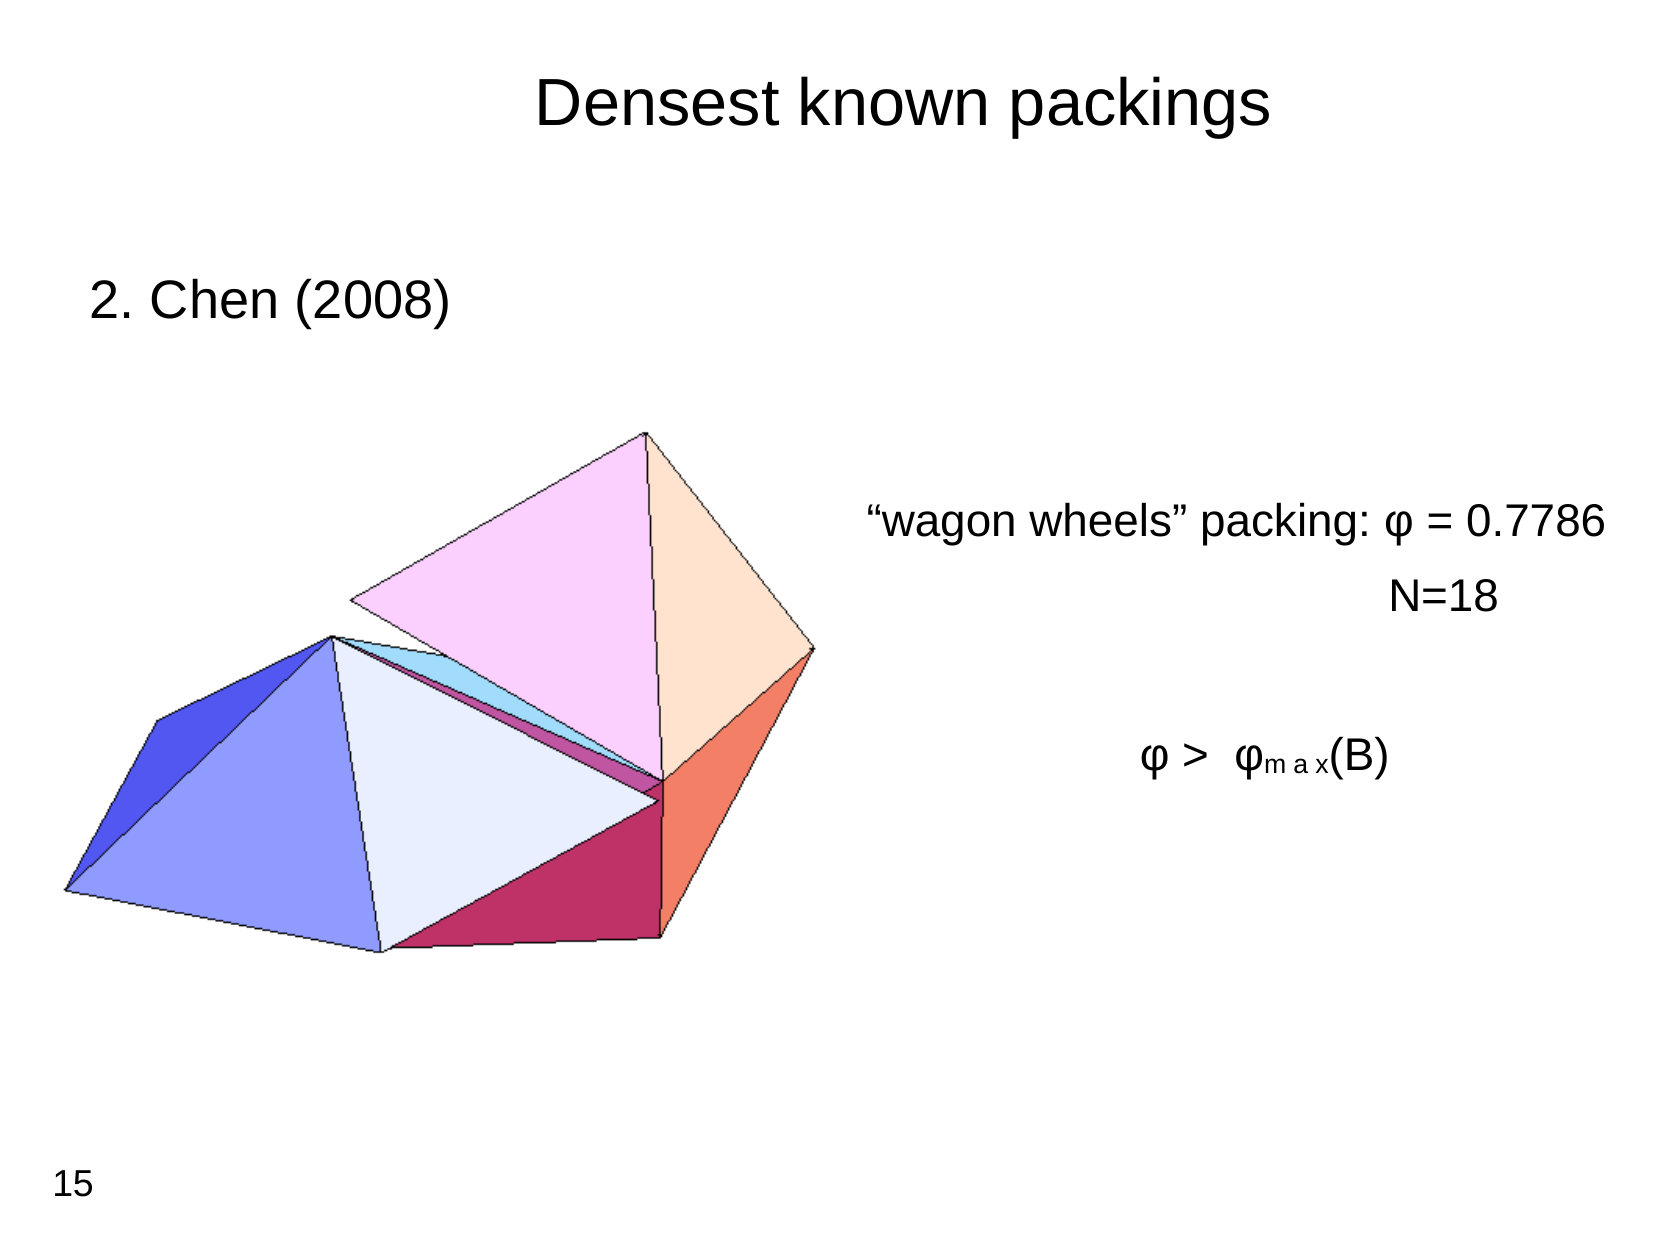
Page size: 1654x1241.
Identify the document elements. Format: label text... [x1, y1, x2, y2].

picture [0, 349, 840, 1013]
text_box 15 [37, 1155, 109, 1213]
text_box N=18 [1373, 562, 1524, 638]
text_box φ > φm a x(B) [1125, 721, 1426, 803]
text_box “wagon wheels” packing: φ = 0.7786 [851, 487, 1622, 554]
text_box Densest known packings [520, 57, 1291, 147]
text_box 2. Chen (2008) [75, 262, 467, 338]
